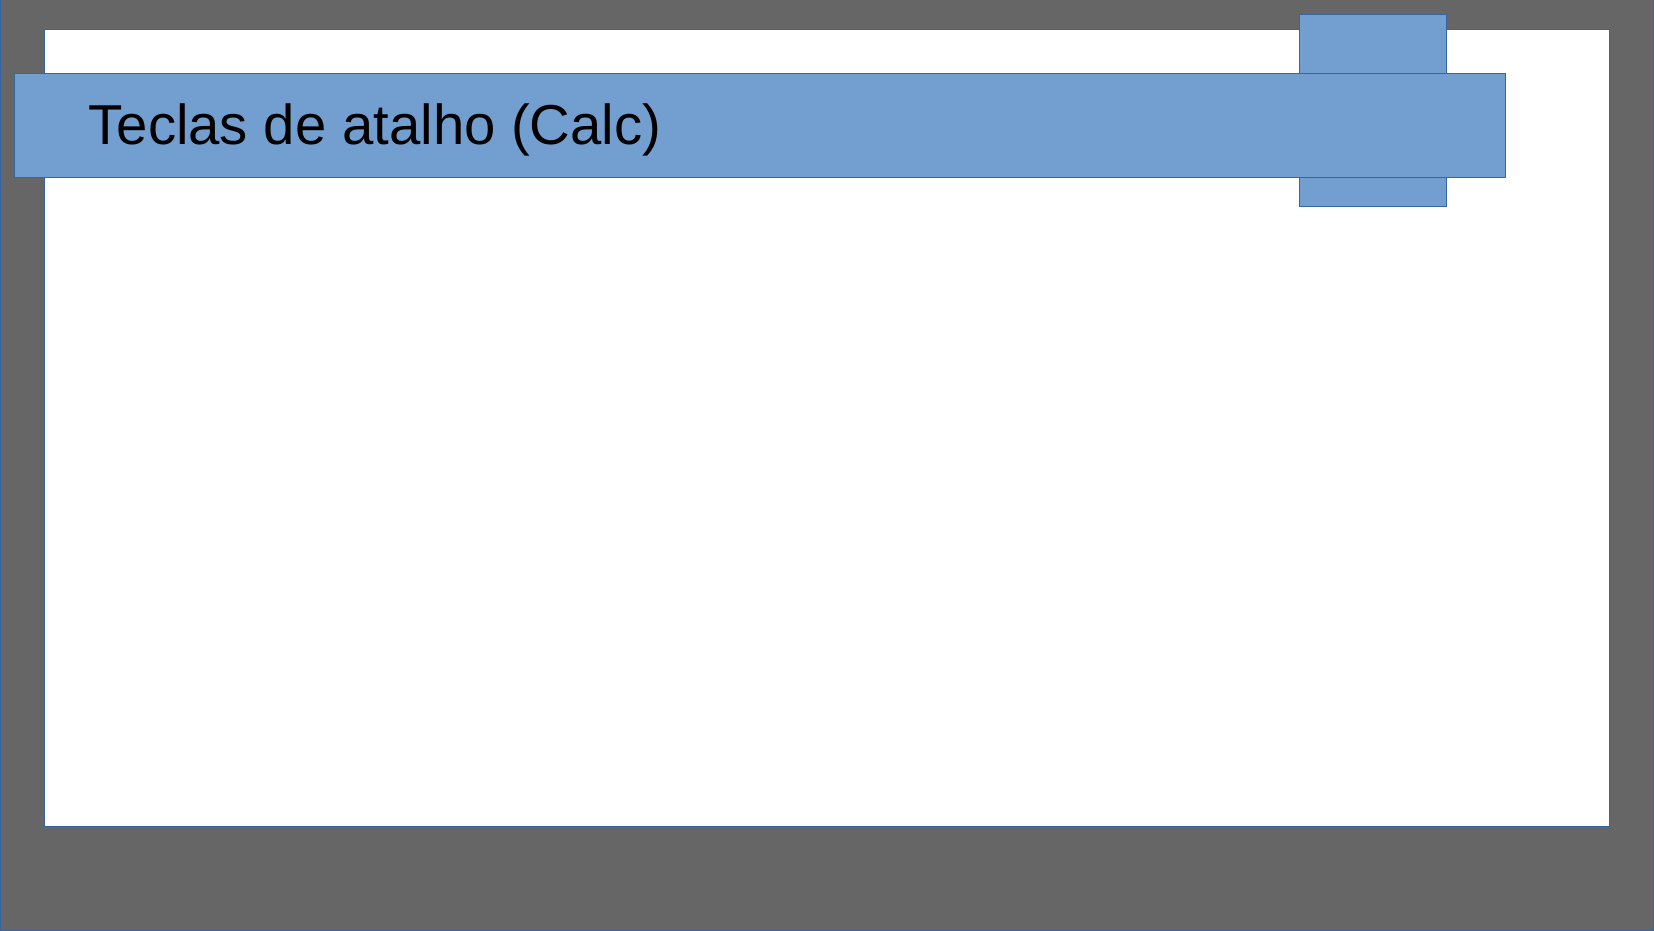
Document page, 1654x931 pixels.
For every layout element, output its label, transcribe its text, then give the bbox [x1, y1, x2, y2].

title Teclas de atalho (Calc) [88, 73, 1506, 178]
